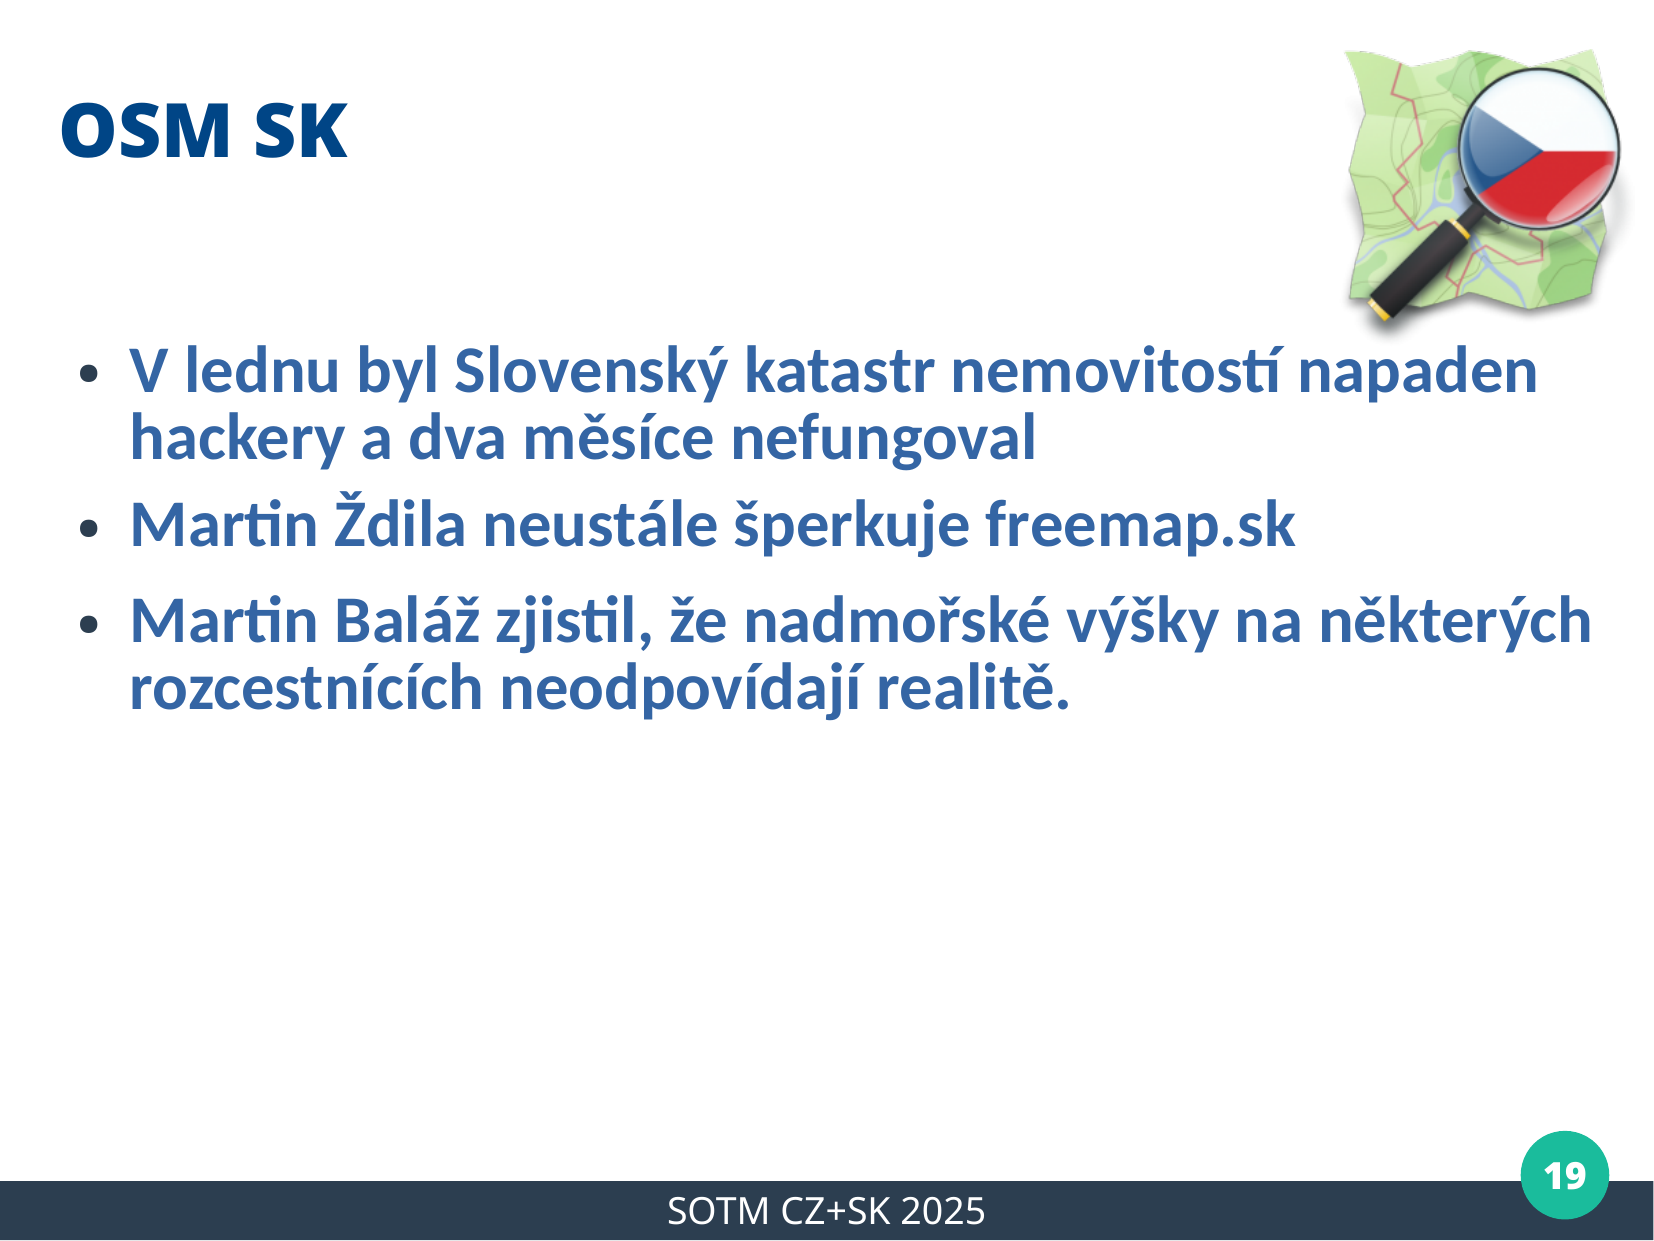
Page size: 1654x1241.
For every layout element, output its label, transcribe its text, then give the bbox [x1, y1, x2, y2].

list V lednu byl Slovenský katastr nemovitostí napaden hackery a dva měsíce nefungoval Martin Ždila neustále šperkuje freemap.sk Martin Baláž zjistil, že nadmořské výšky na některých rozcestnících neodpovídají realitě. [59, 342, 1595, 1146]
title OSM SK [59, 49, 1347, 207]
picture [1334, 49, 1635, 350]
